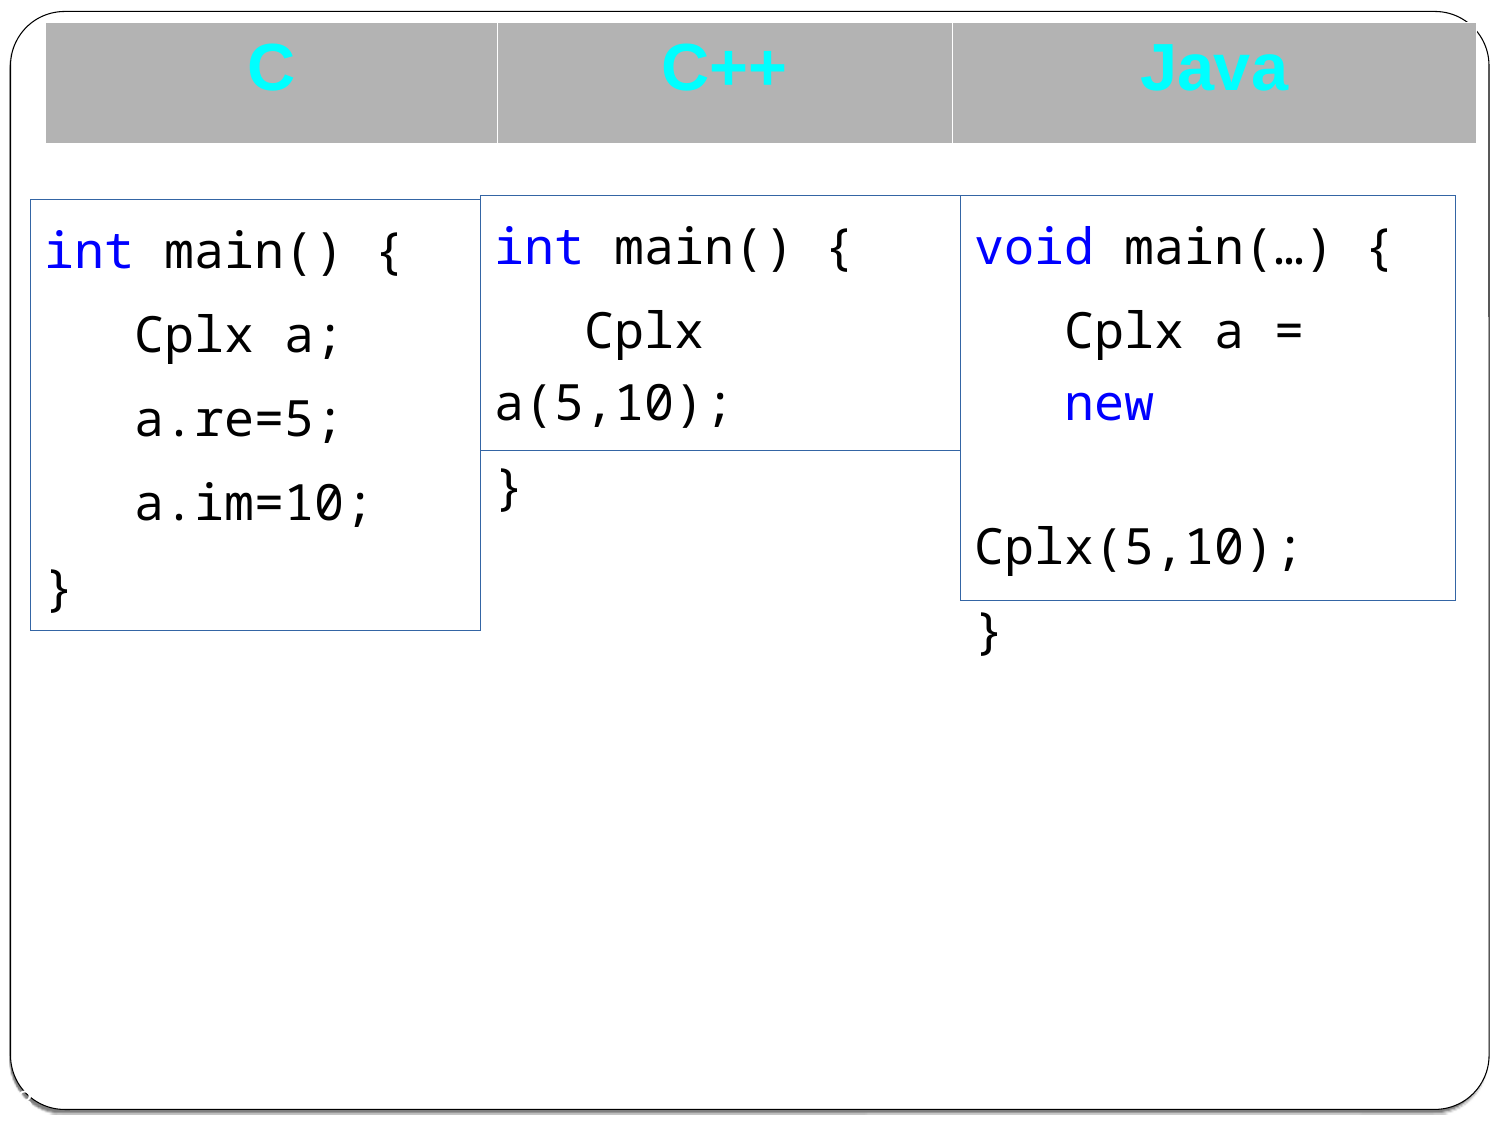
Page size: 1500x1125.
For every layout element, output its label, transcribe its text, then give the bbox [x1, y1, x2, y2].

list int main() { Cplx a; a.re=5; a.im=10; } [30, 199, 481, 631]
slide_number <number> [0, 1074, 50, 1125]
table_header C [46, 23, 497, 143]
list void main(…) { Cplx a = new Cplx(5,10); } [960, 195, 1456, 601]
table_header Java [953, 23, 1476, 143]
list int main() { Cplx a(5,10); } [480, 195, 961, 451]
table_header C++ [498, 23, 952, 143]
